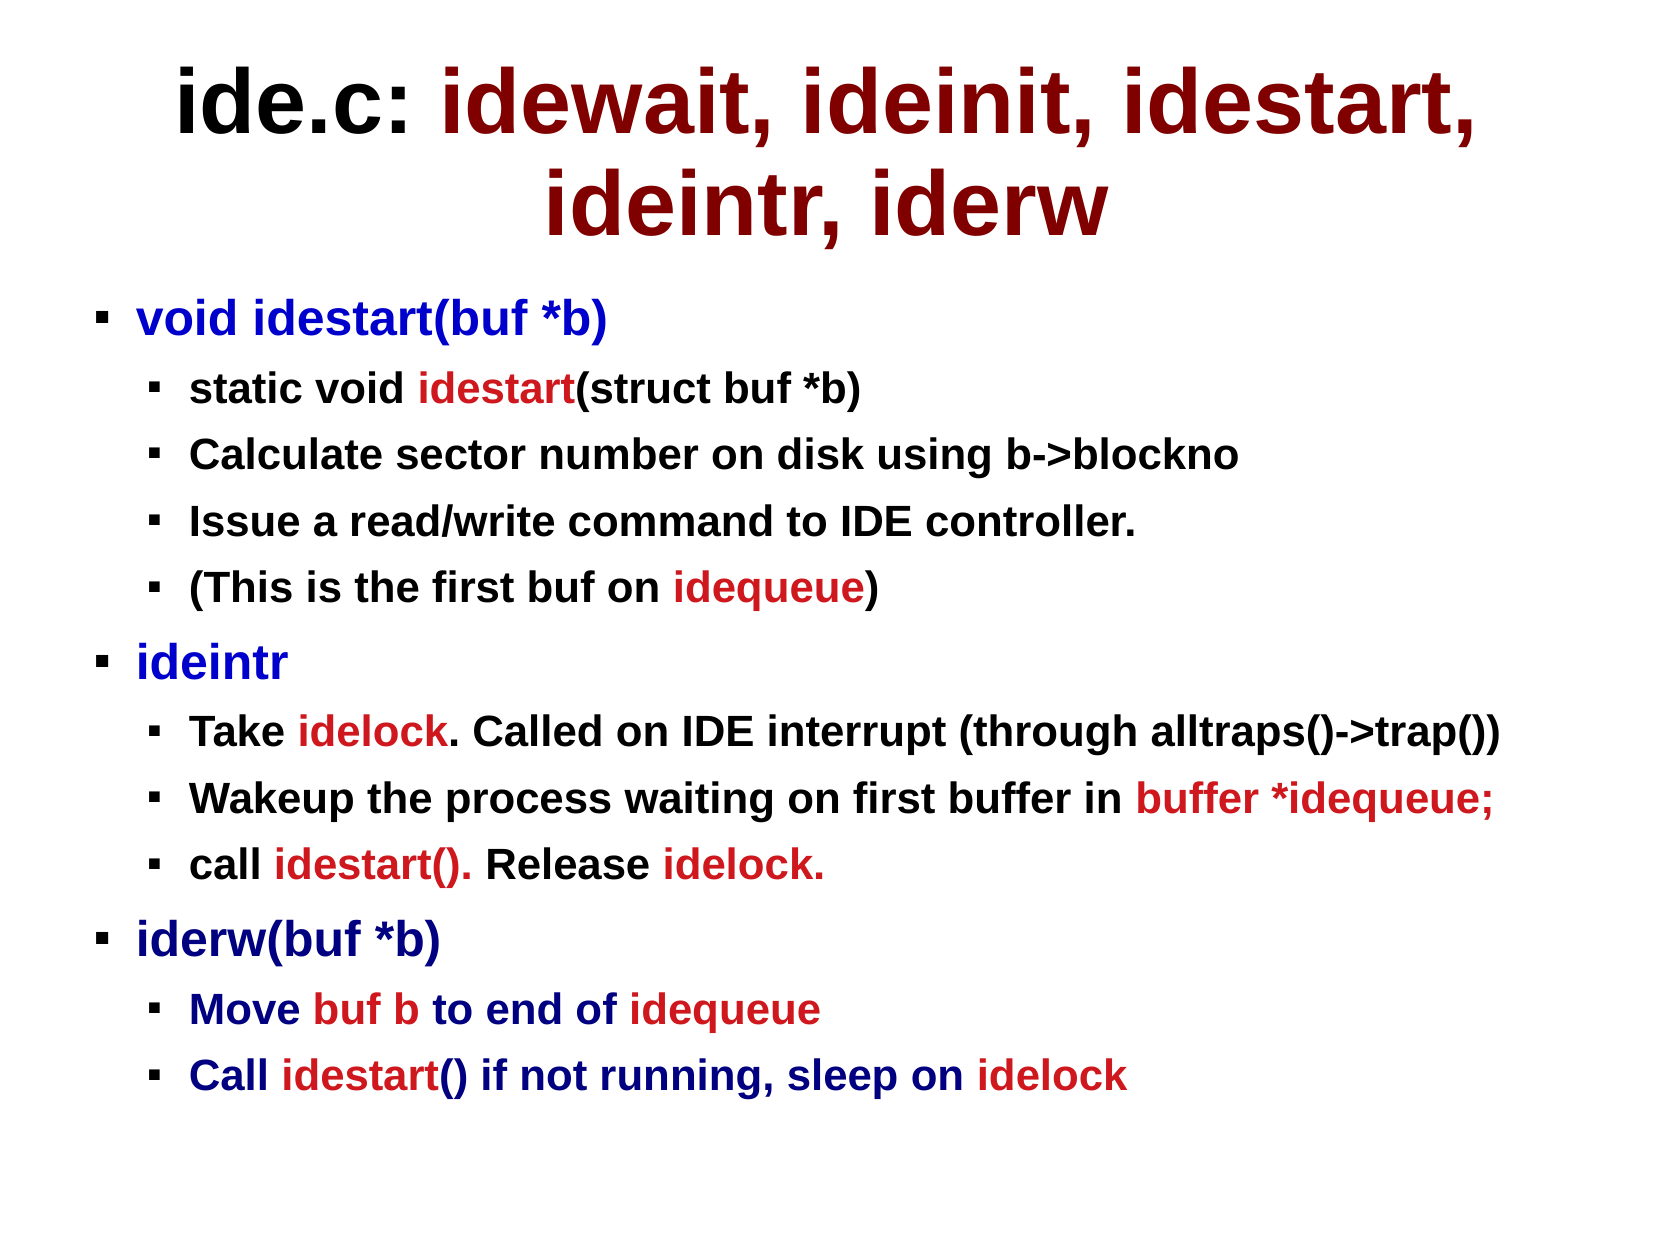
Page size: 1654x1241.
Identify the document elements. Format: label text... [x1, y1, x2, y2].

list void idestart(buf *b) static void idestart(struct buf *b) Calculate sector number on disk using b->blockno Issue a read/write command to IDE controller. (This is the first buf on idequeue) ideintr Take idelock. Called on IDE interrupt (through alltraps()->trap()) Wakeup the process waiting on first buffer in buffer *idequeue; call idestart(). Release idelock. iderw(buf *b) Move buf b to end of idequeue Call idestart() if not running, sleep on idelock [82, 290, 1571, 1111]
title ide.c: idewait, ideinit, idestart, ideintr, iderw [82, 49, 1571, 257]
